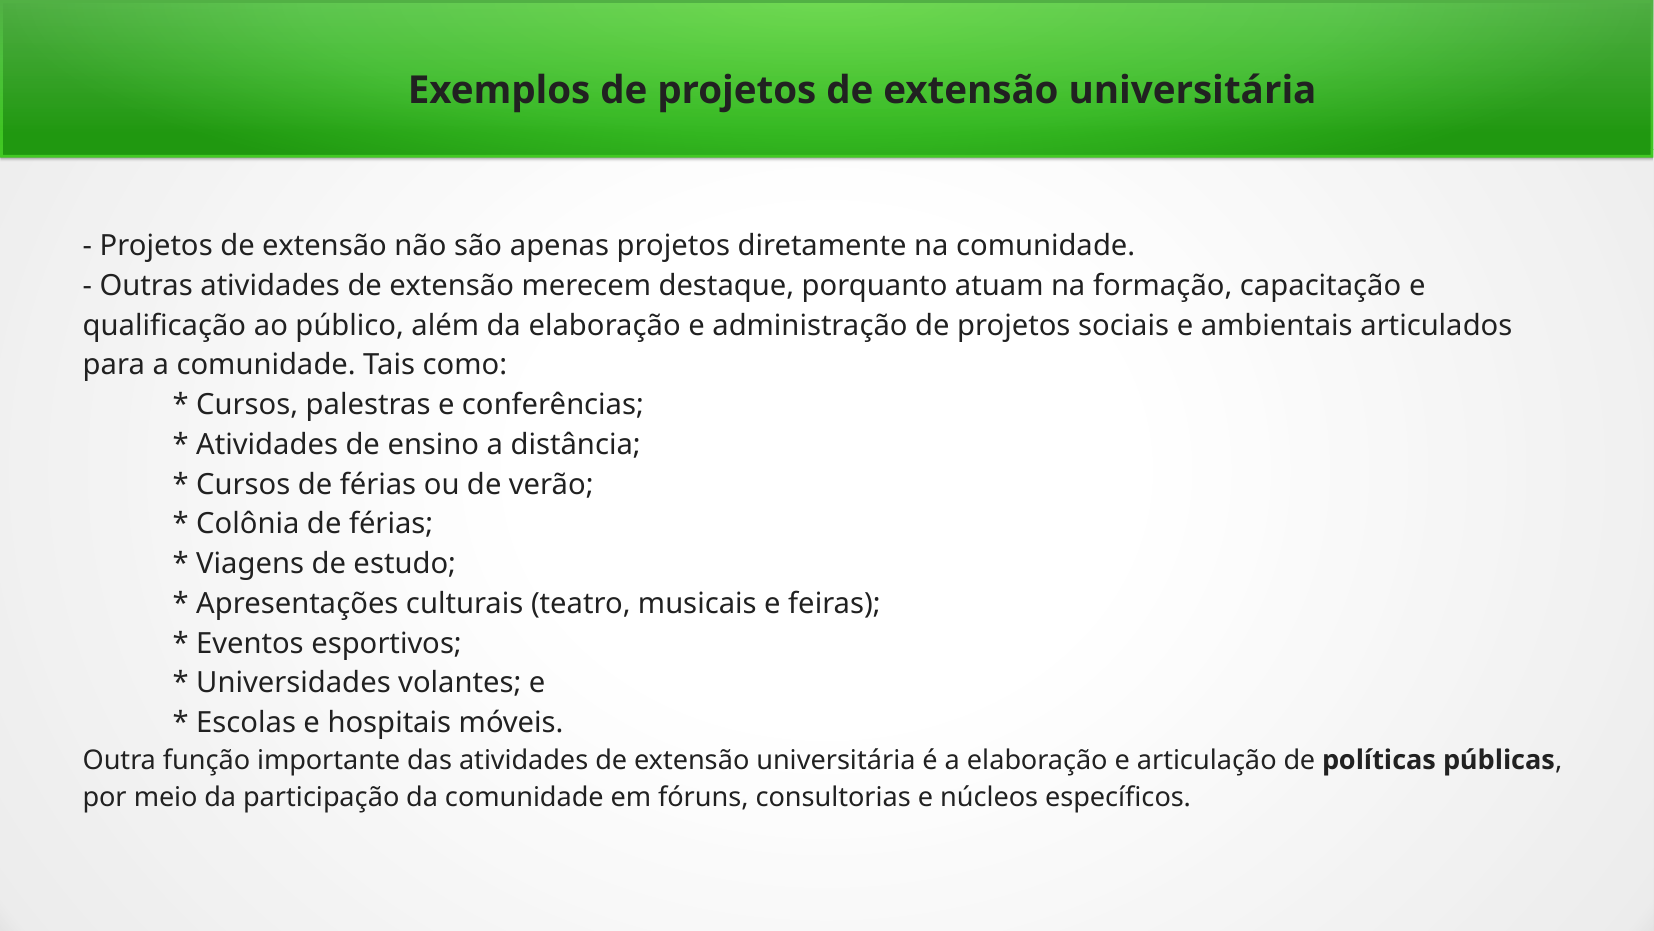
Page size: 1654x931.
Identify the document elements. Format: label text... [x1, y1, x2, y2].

title Exemplos de projetos de extensão universitária [82, 35, 1571, 142]
list - Projetos de extensão não são apenas projetos diretamente na comunidade. - Outras atividades de extensão merecem destaque, porquanto atuam na formação, capacitação e qualificação ao público, além da elaboração e administração de projetos sociais e ambientais articulados para a comunidade. Tais como: * Cursos, palestras e conferências; * Atividades de ensino a distância; * Cursos de férias ou de verão; * Colônia de férias; * Viagens de estudo; * Apresentações culturais (teatro, musicais e feiras); * Eventos esportivos; * Universidades volantes; e * Escolas e hospitais móveis. Outra função importante das atividades de extensão universitária é a elaboração e articulação de políticas públicas, por meio da participação da comunidade em fóruns, consultorias e núcleos específicos. [82, 224, 1571, 898]
